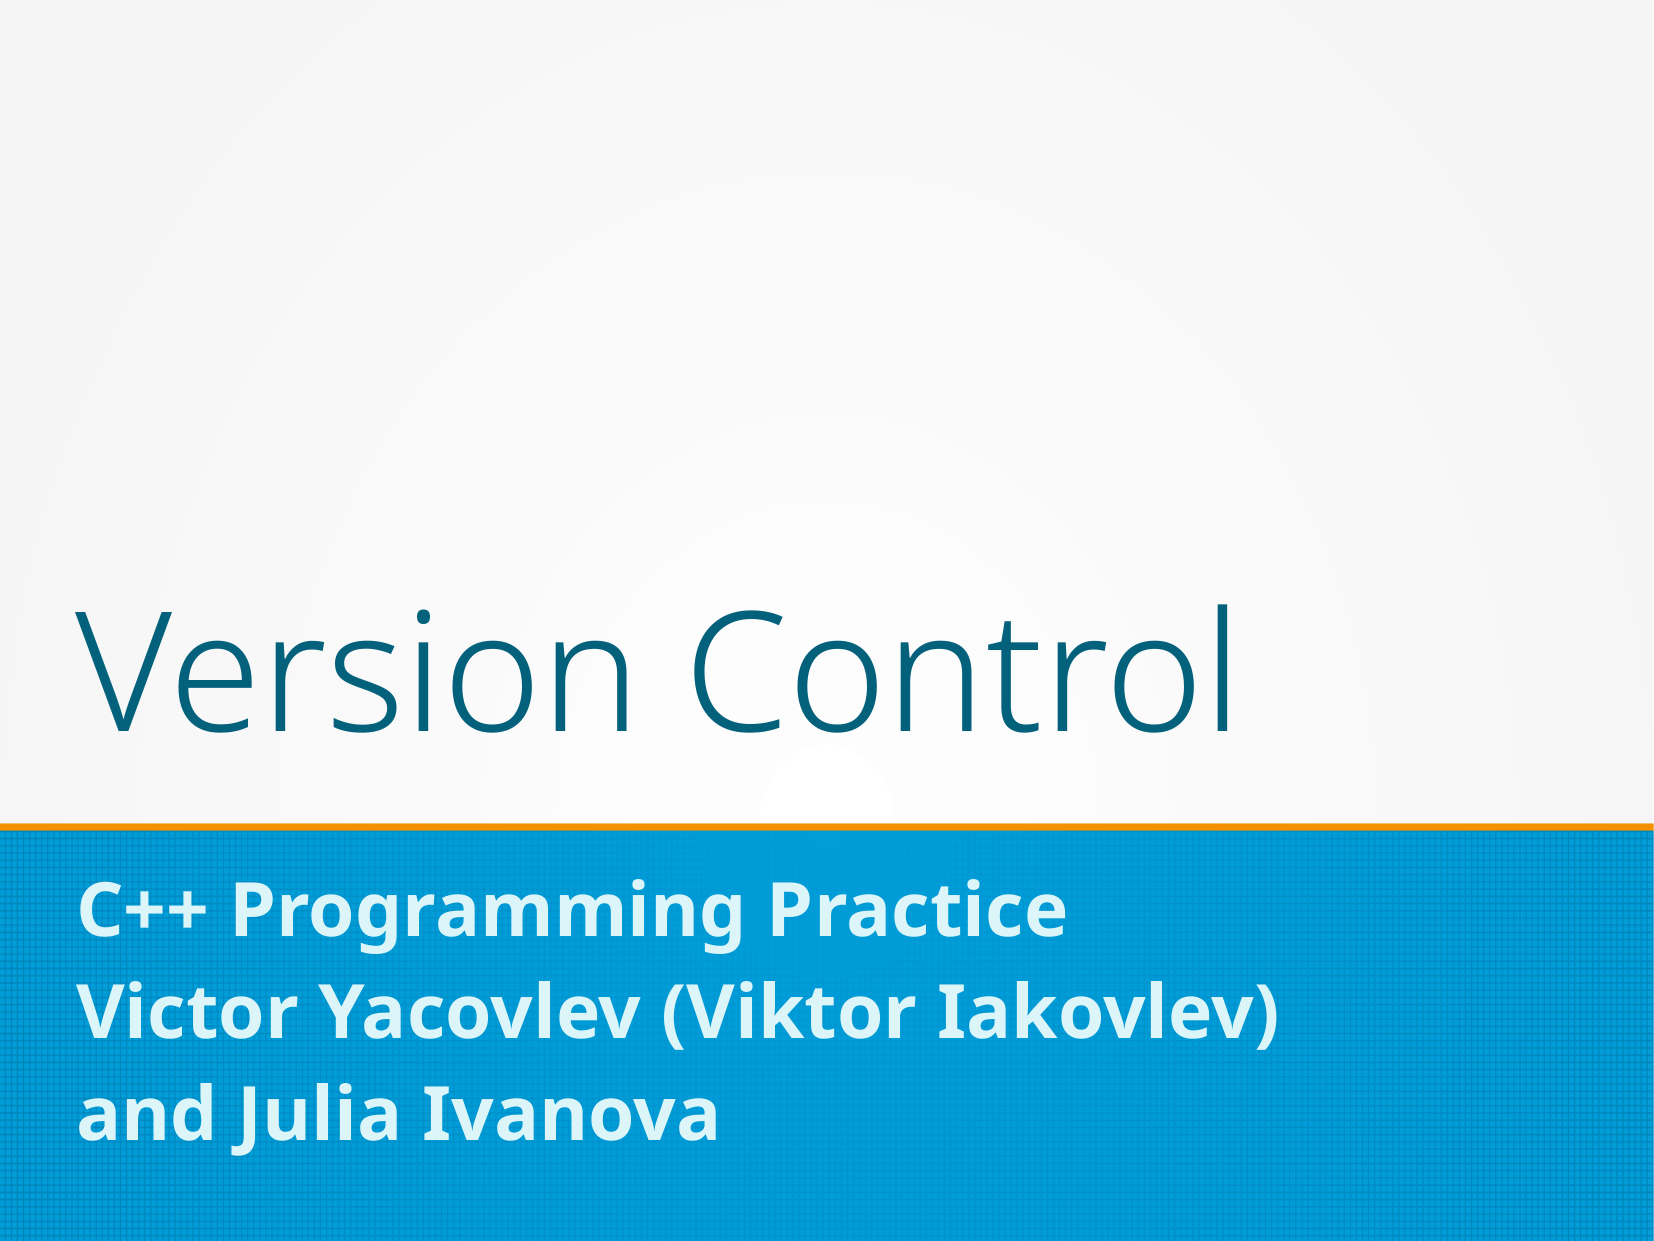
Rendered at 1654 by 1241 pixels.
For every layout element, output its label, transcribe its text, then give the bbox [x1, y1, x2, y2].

title Version Control [75, 49, 1564, 781]
picture [0, 0, 1654, 830]
subtitle C++ Programming Practice Victor Yacovlev (Viktor Iakovlev) and Julia Ivanova [76, 855, 1564, 1233]
